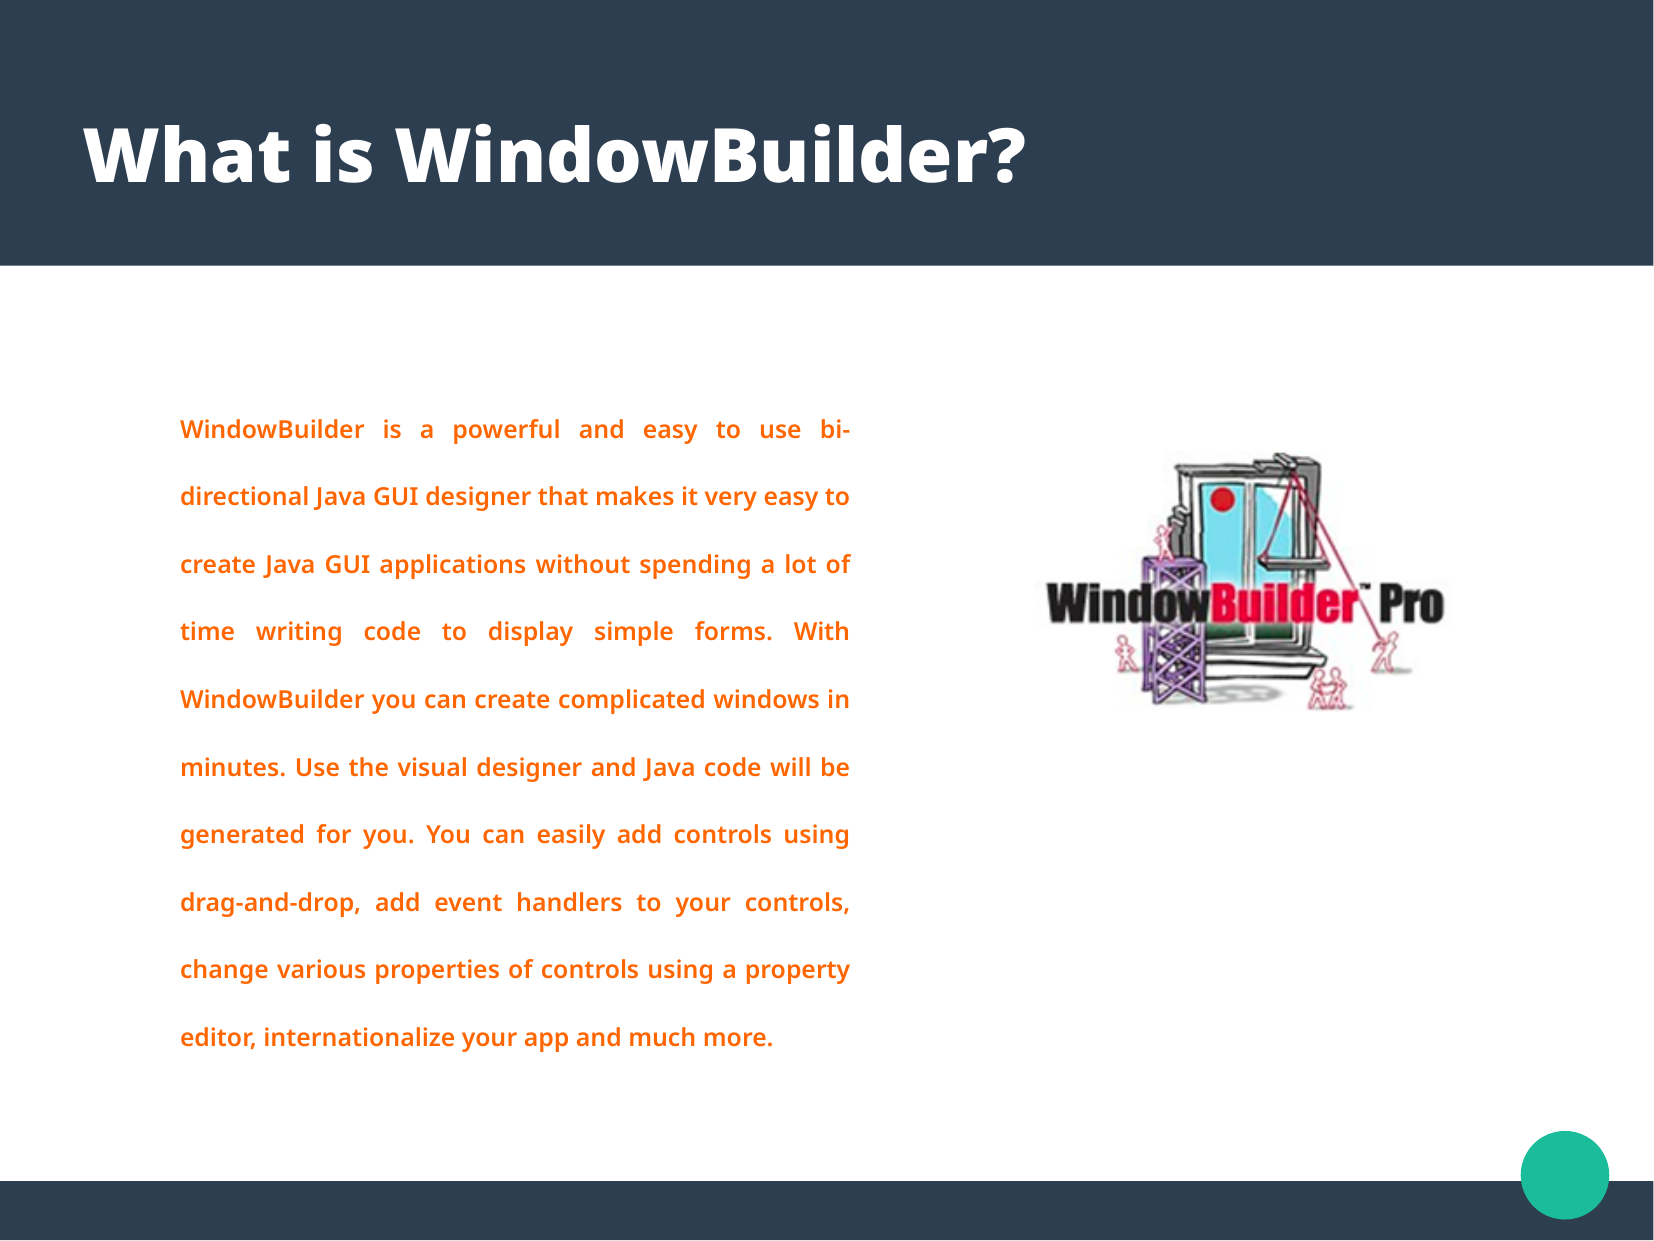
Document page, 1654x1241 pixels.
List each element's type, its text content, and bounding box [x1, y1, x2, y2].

list WindowBuilder is a powerful and easy to use bi-directional Java GUI designer that makes it very easy to create Java GUI applications without spending a lot of time writing code to display simple forms. With WindowBuilder you can create complicated windows in minutes. Use the visual designer and Java code will be generated for you. You can easily add controls using drag-and-drop, add event handlers to your controls, change various properties of controls using a property editor, internationalize your app and much more. [141, 377, 851, 1123]
picture [1029, 413, 1465, 759]
title What is WindowBuilder? [82, 49, 1571, 257]
